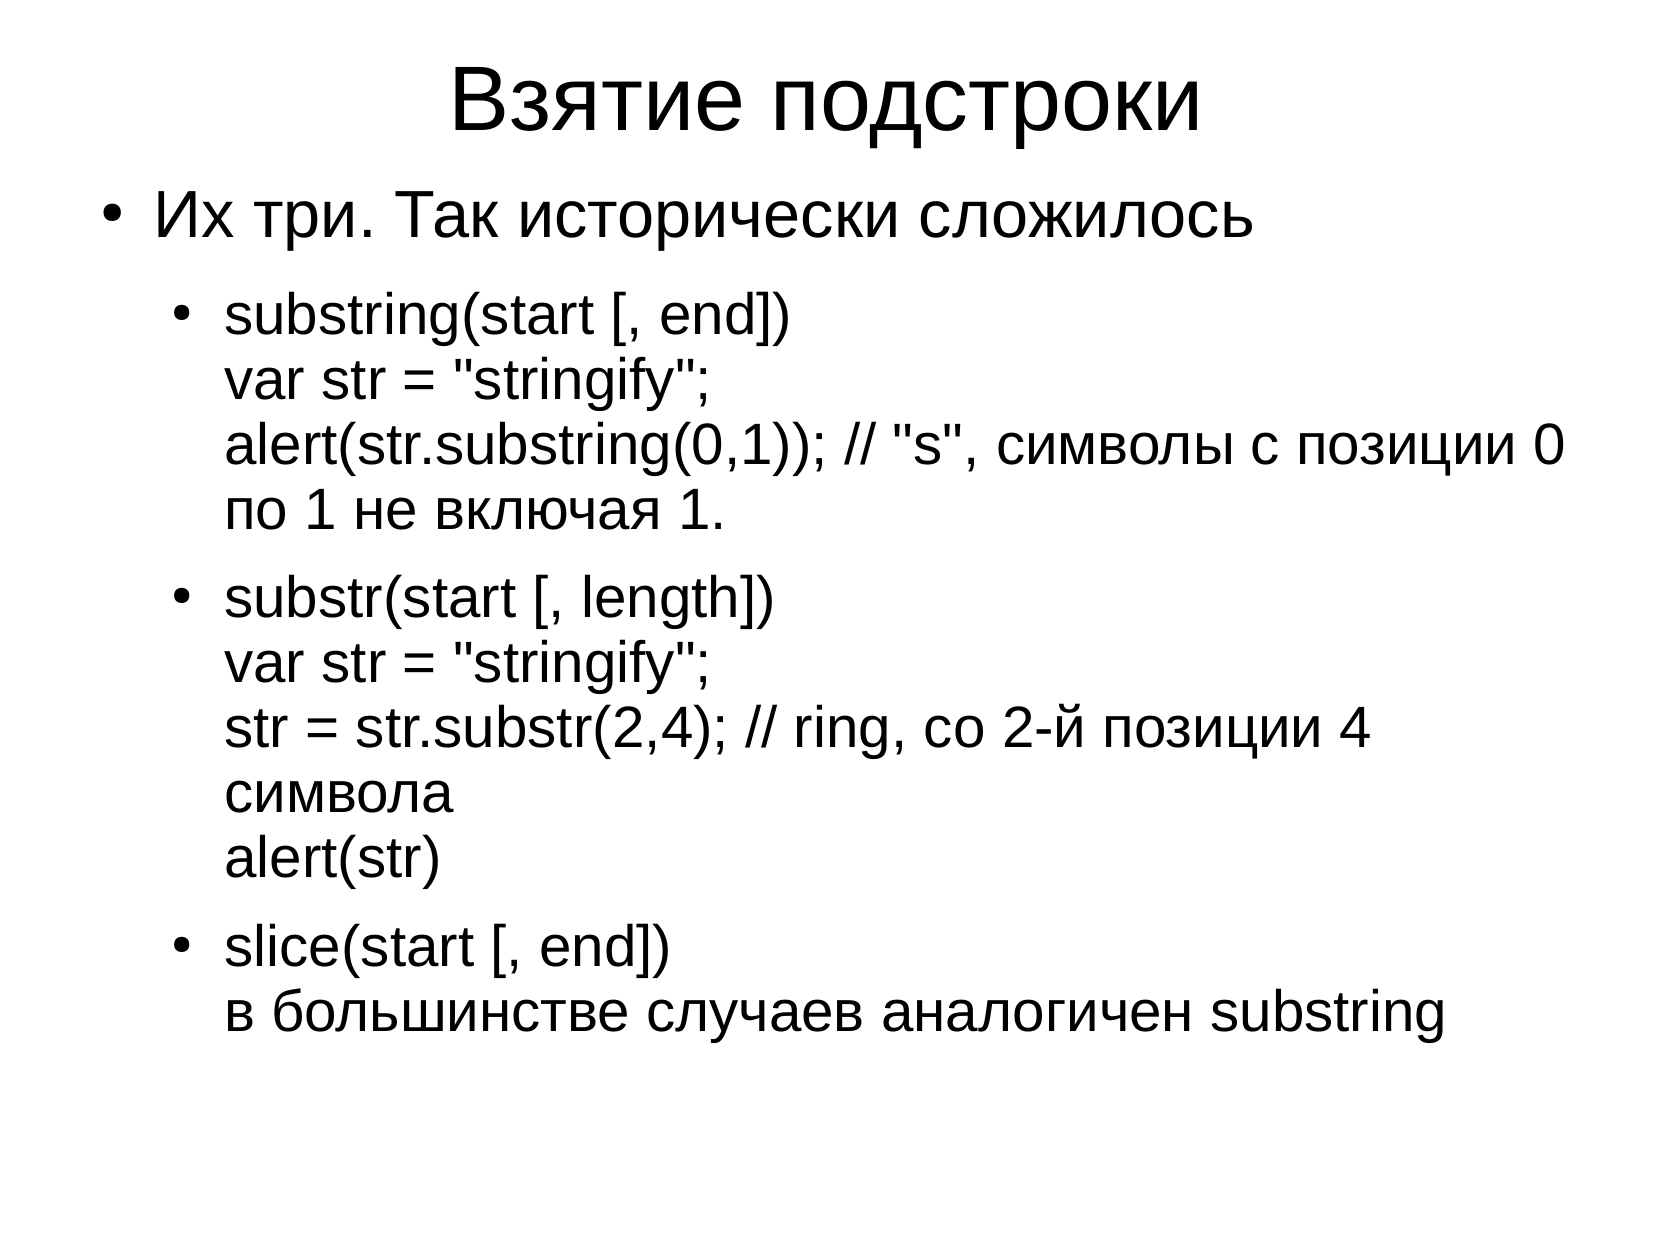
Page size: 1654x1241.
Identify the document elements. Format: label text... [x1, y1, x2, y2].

list Их три. Так исторически сложилось substring(start [, end]) var str = "stringify"; alert(str.substring(0,1)); // "s", символы с позиции 0 по 1 не включая 1. substr(start [, length]) var str = "stringify"; str = str.substr(2,4); // ring, со 2-й позиции 4 символа alert(str) slice(start [, end]) в большинстве случаев аналогичен substring [82, 177, 1571, 1155]
title Взятие подстроки [82, 47, 1571, 150]
